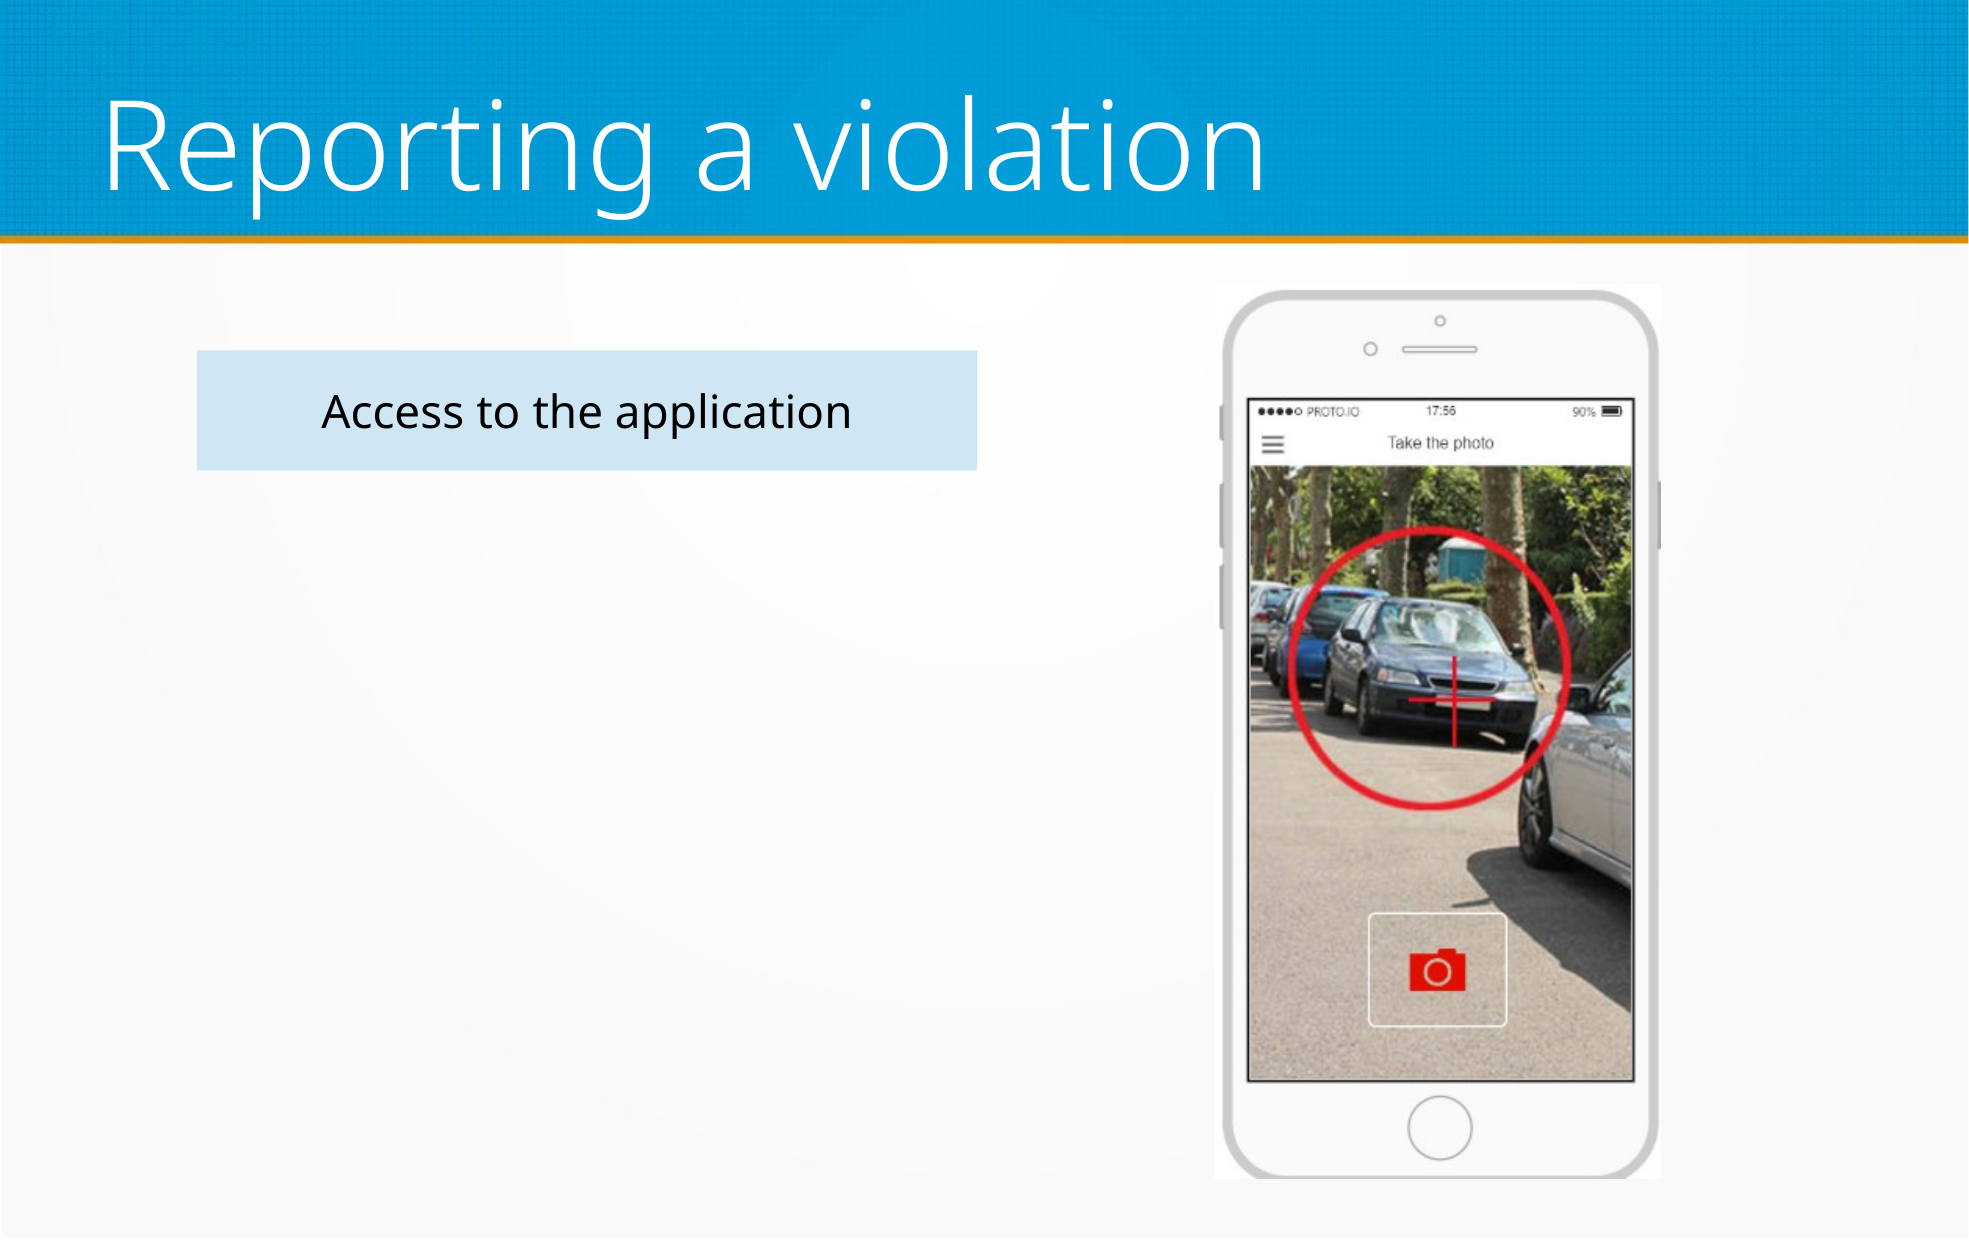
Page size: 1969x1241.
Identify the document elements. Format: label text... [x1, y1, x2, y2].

picture [0, 233, 1969, 1241]
title Reporting a violation [98, 19, 1870, 227]
text_box Access to the application [197, 350, 978, 471]
